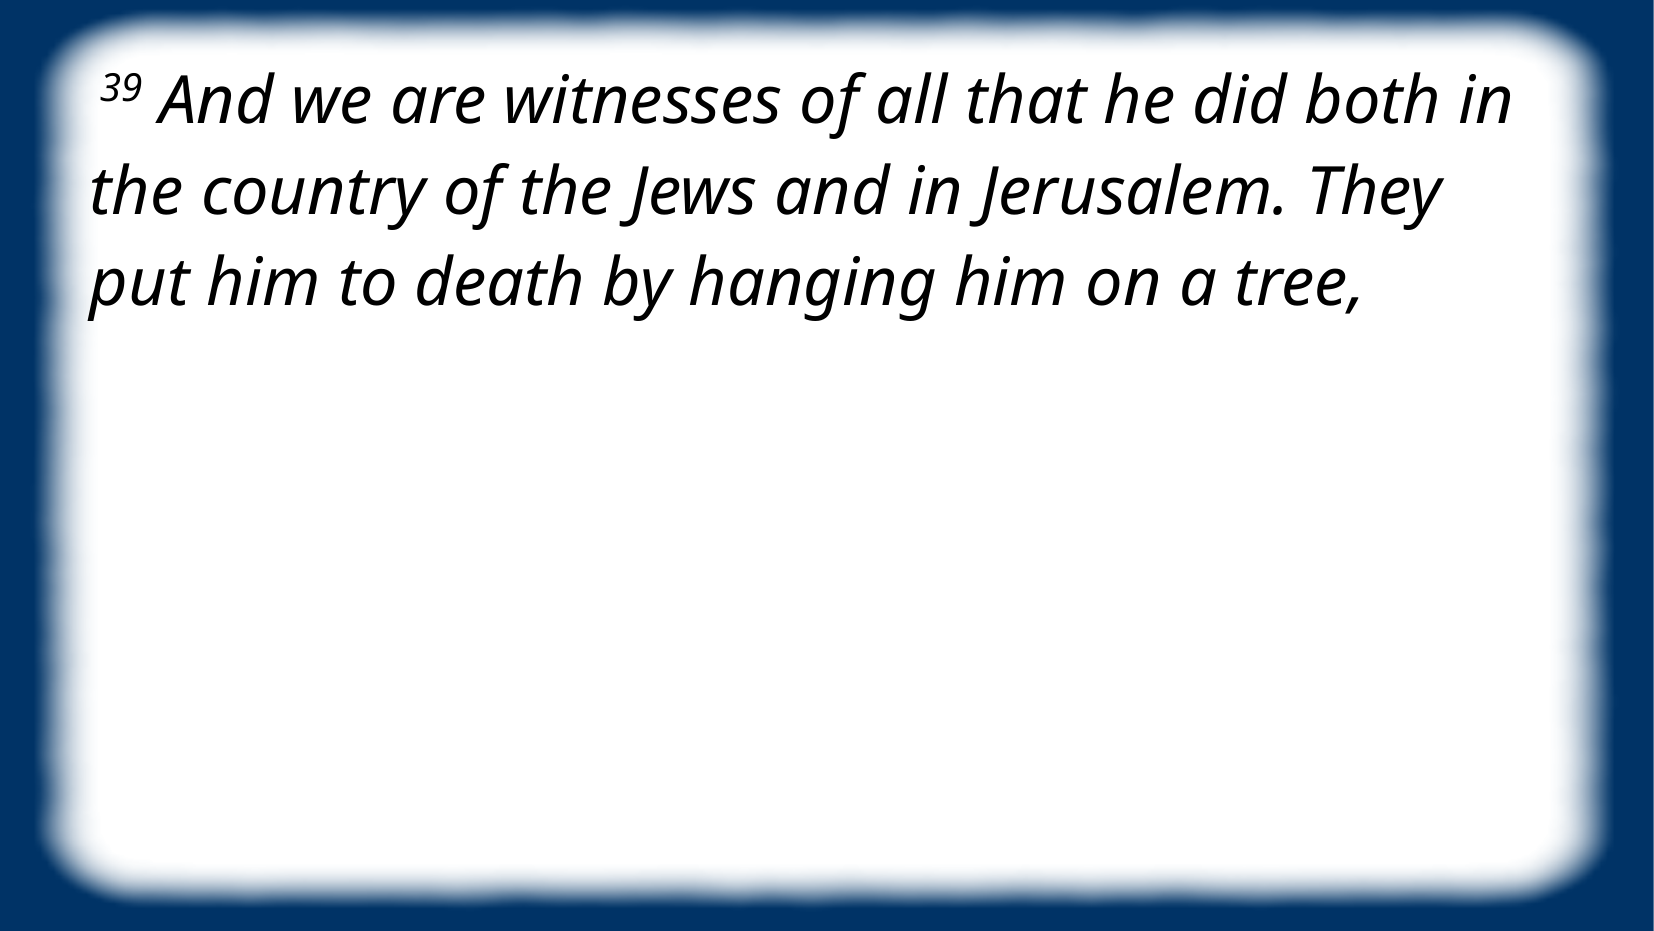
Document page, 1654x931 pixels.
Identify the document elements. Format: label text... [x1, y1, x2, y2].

picture [0, 0, 1654, 931]
text_box 39 And we are witnesses of all that he did both in the country of the Jews and in Jerusalem. They put him to death by hanging him on a tree, [75, 45, 1561, 376]
